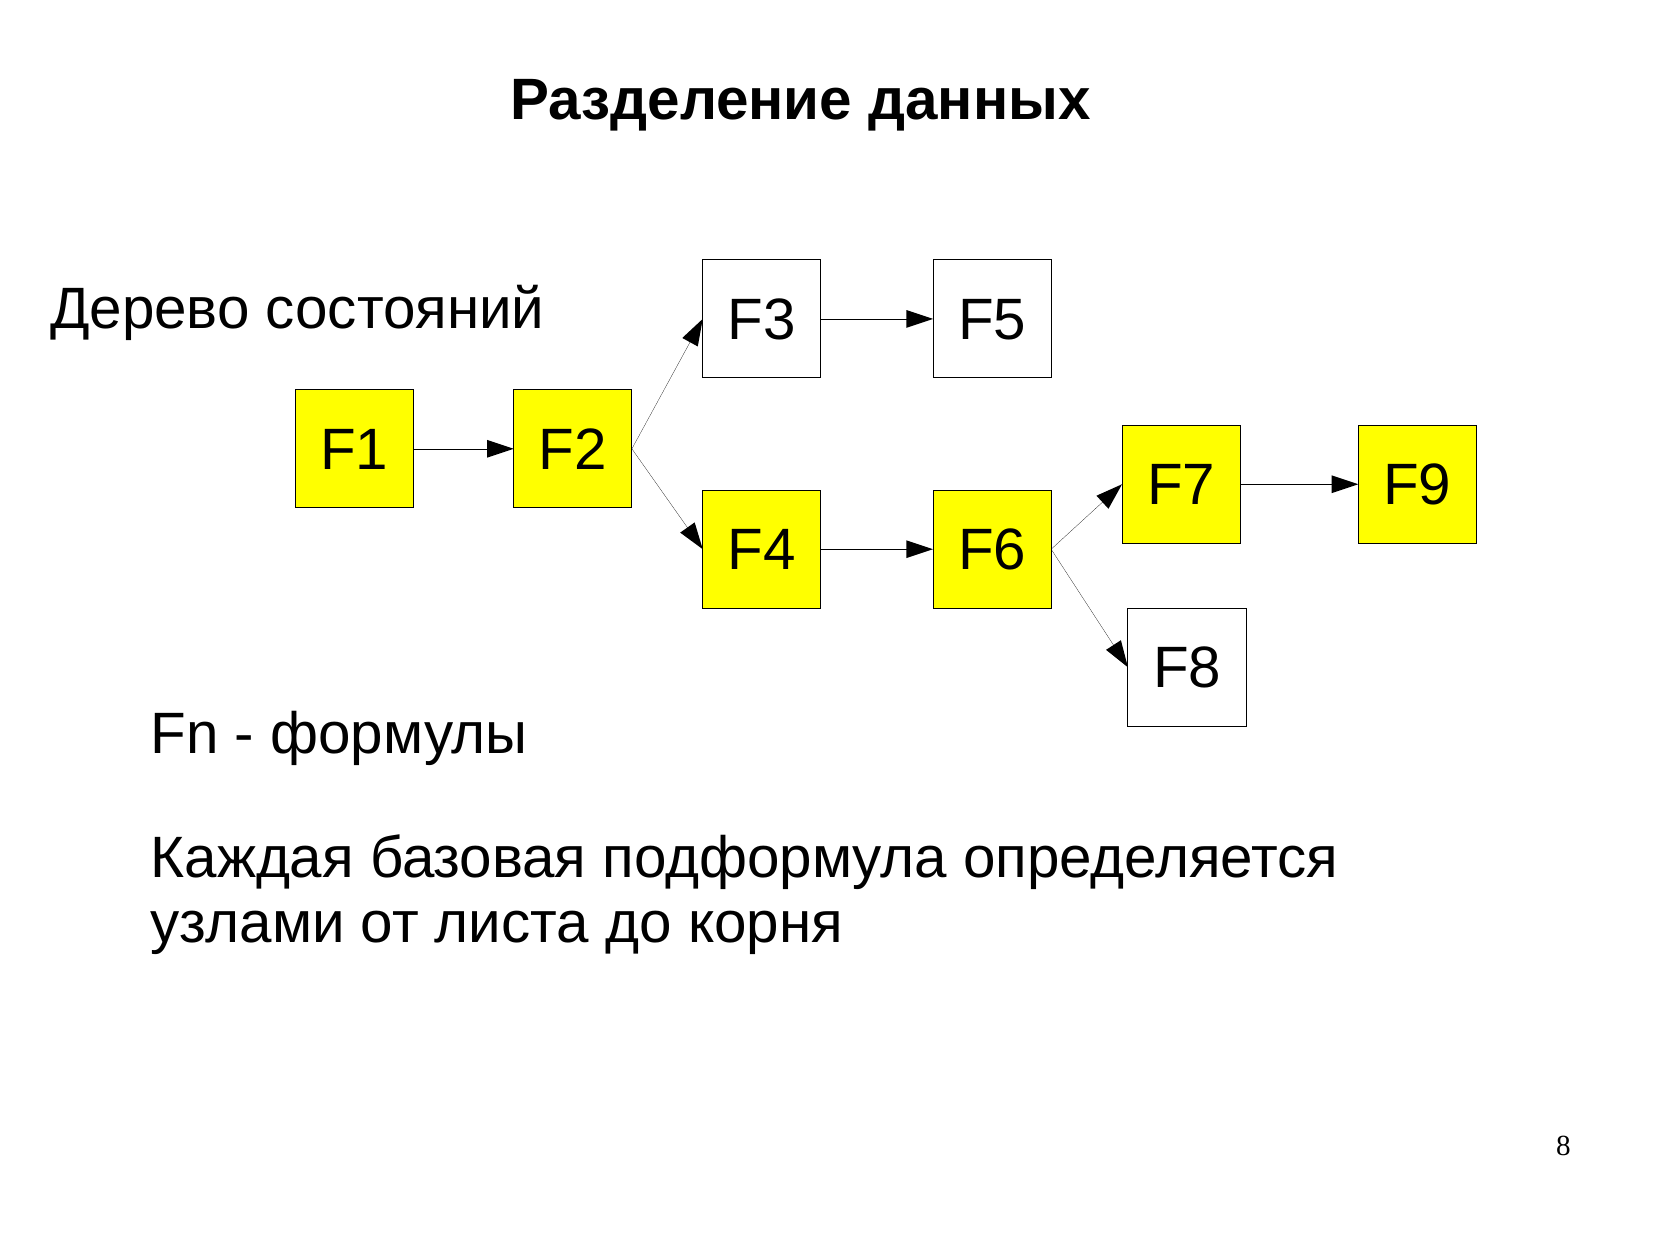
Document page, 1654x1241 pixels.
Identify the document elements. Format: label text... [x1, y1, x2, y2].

text_box F7 [1122, 425, 1241, 544]
text_box Fn - формулы [135, 693, 543, 774]
text_box F9 [1358, 425, 1477, 544]
text_box F6 [933, 490, 1052, 609]
text_box F1 [295, 389, 414, 508]
text_box Дерево состояний [35, 268, 561, 349]
text_box F8 [1127, 608, 1247, 727]
text_box F4 [702, 490, 821, 609]
text_box F3 [702, 259, 821, 378]
text_box Каждая базовая подформула определяется узлами от листа до корня [135, 817, 1371, 963]
text_box F2 [513, 389, 632, 508]
text_box Разделение данных [496, 59, 1107, 139]
text_box F5 [933, 259, 1052, 378]
